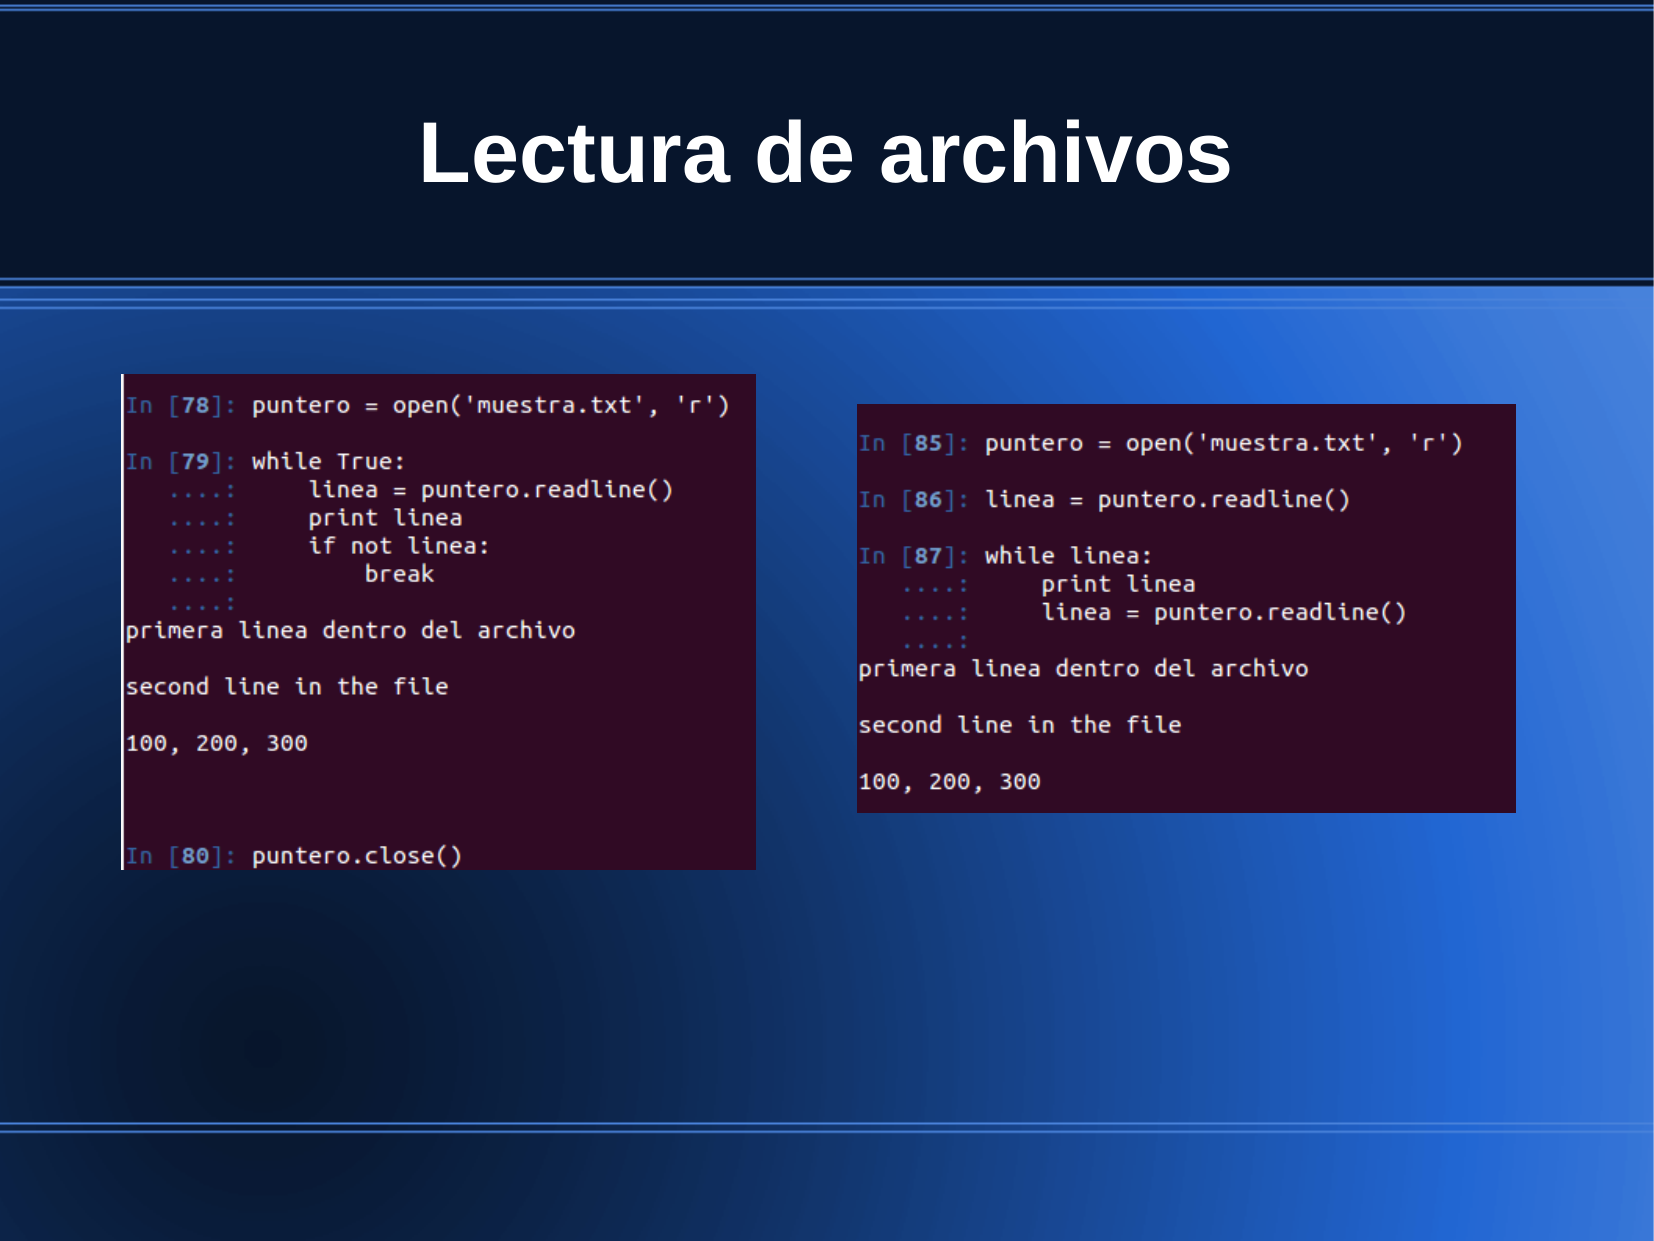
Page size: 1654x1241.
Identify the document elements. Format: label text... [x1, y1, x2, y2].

picture [0, 0, 1654, 1241]
title Lectura de archivos [82, 49, 1571, 257]
